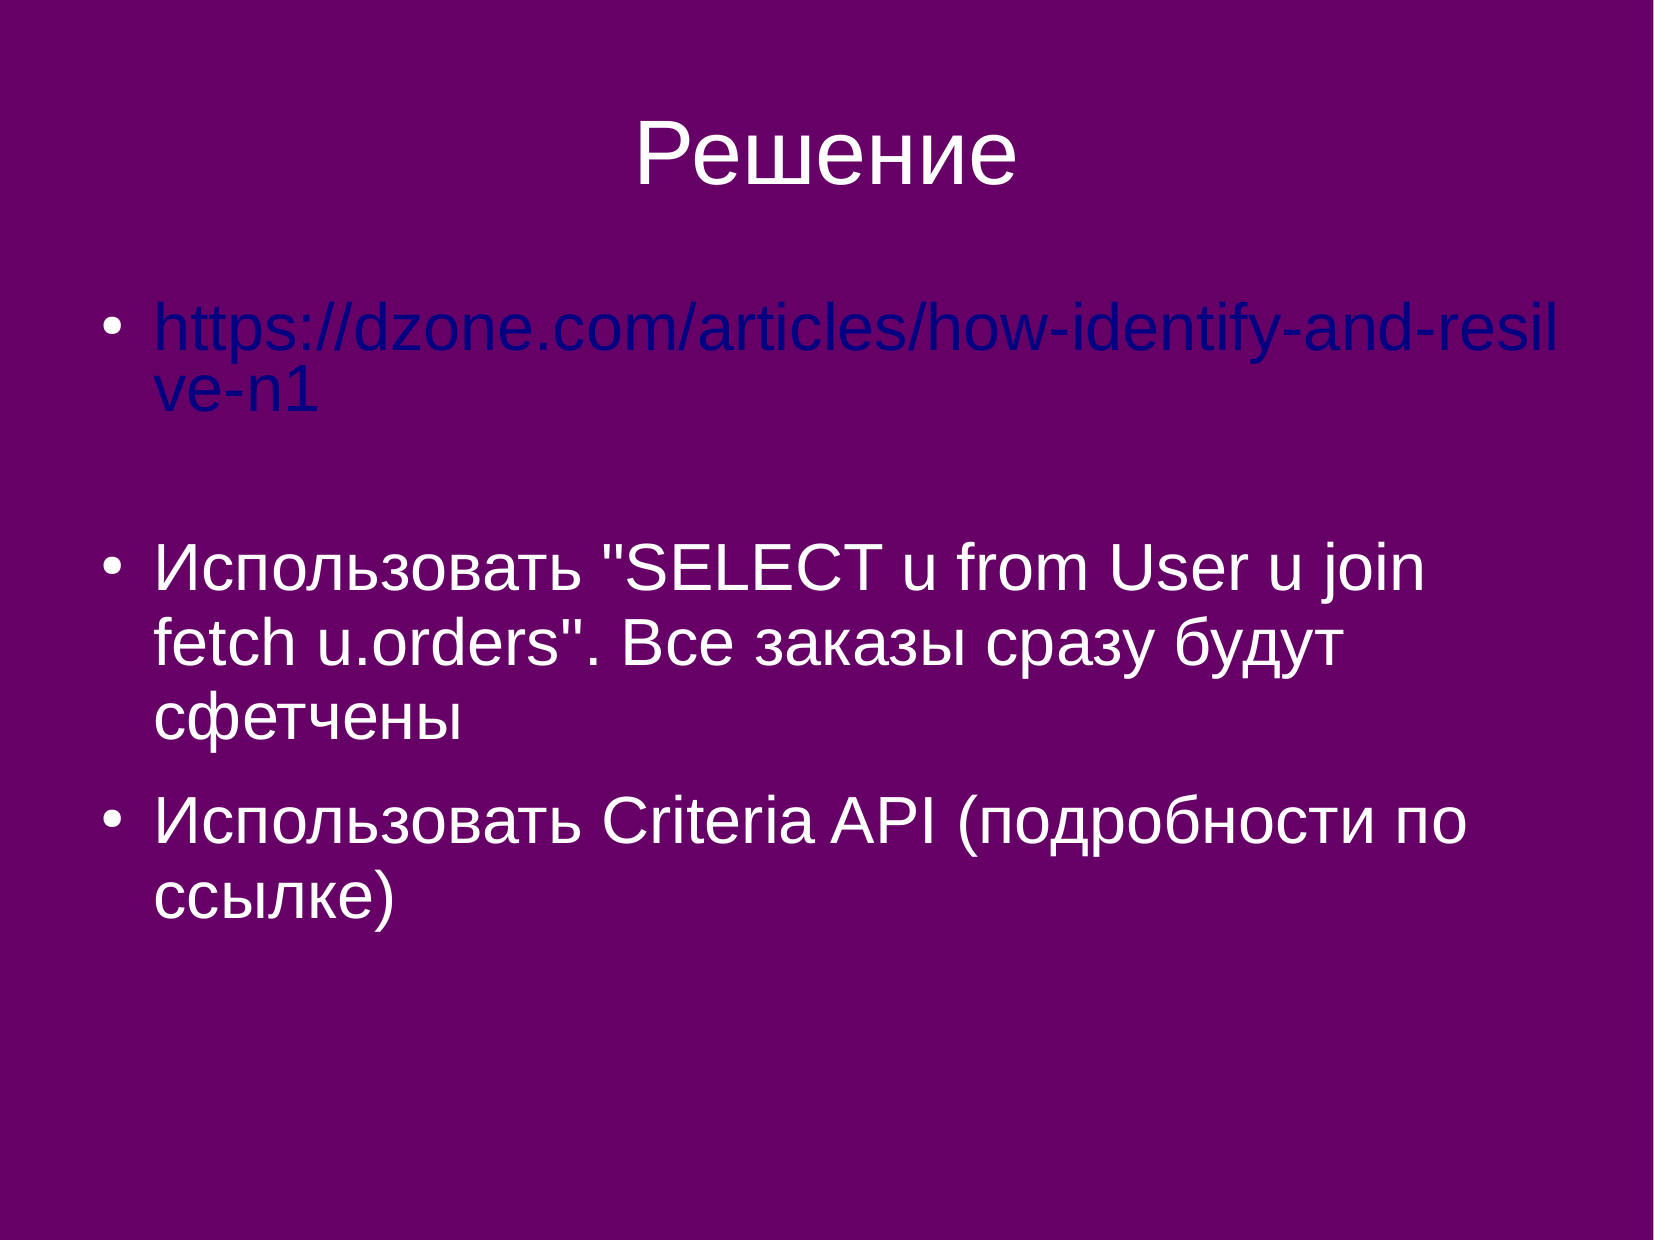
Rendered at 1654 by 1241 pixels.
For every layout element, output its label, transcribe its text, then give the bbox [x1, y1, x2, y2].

title Решение [82, 49, 1571, 257]
list https://dzone.com/articles/how-identify-and-resilve-n1 Использовать "SELECT u from User u join fetch u.orders". Все заказы сразу будут сфетчены Использовать Criteria API (подробности по ссылке) [82, 290, 1571, 1010]
